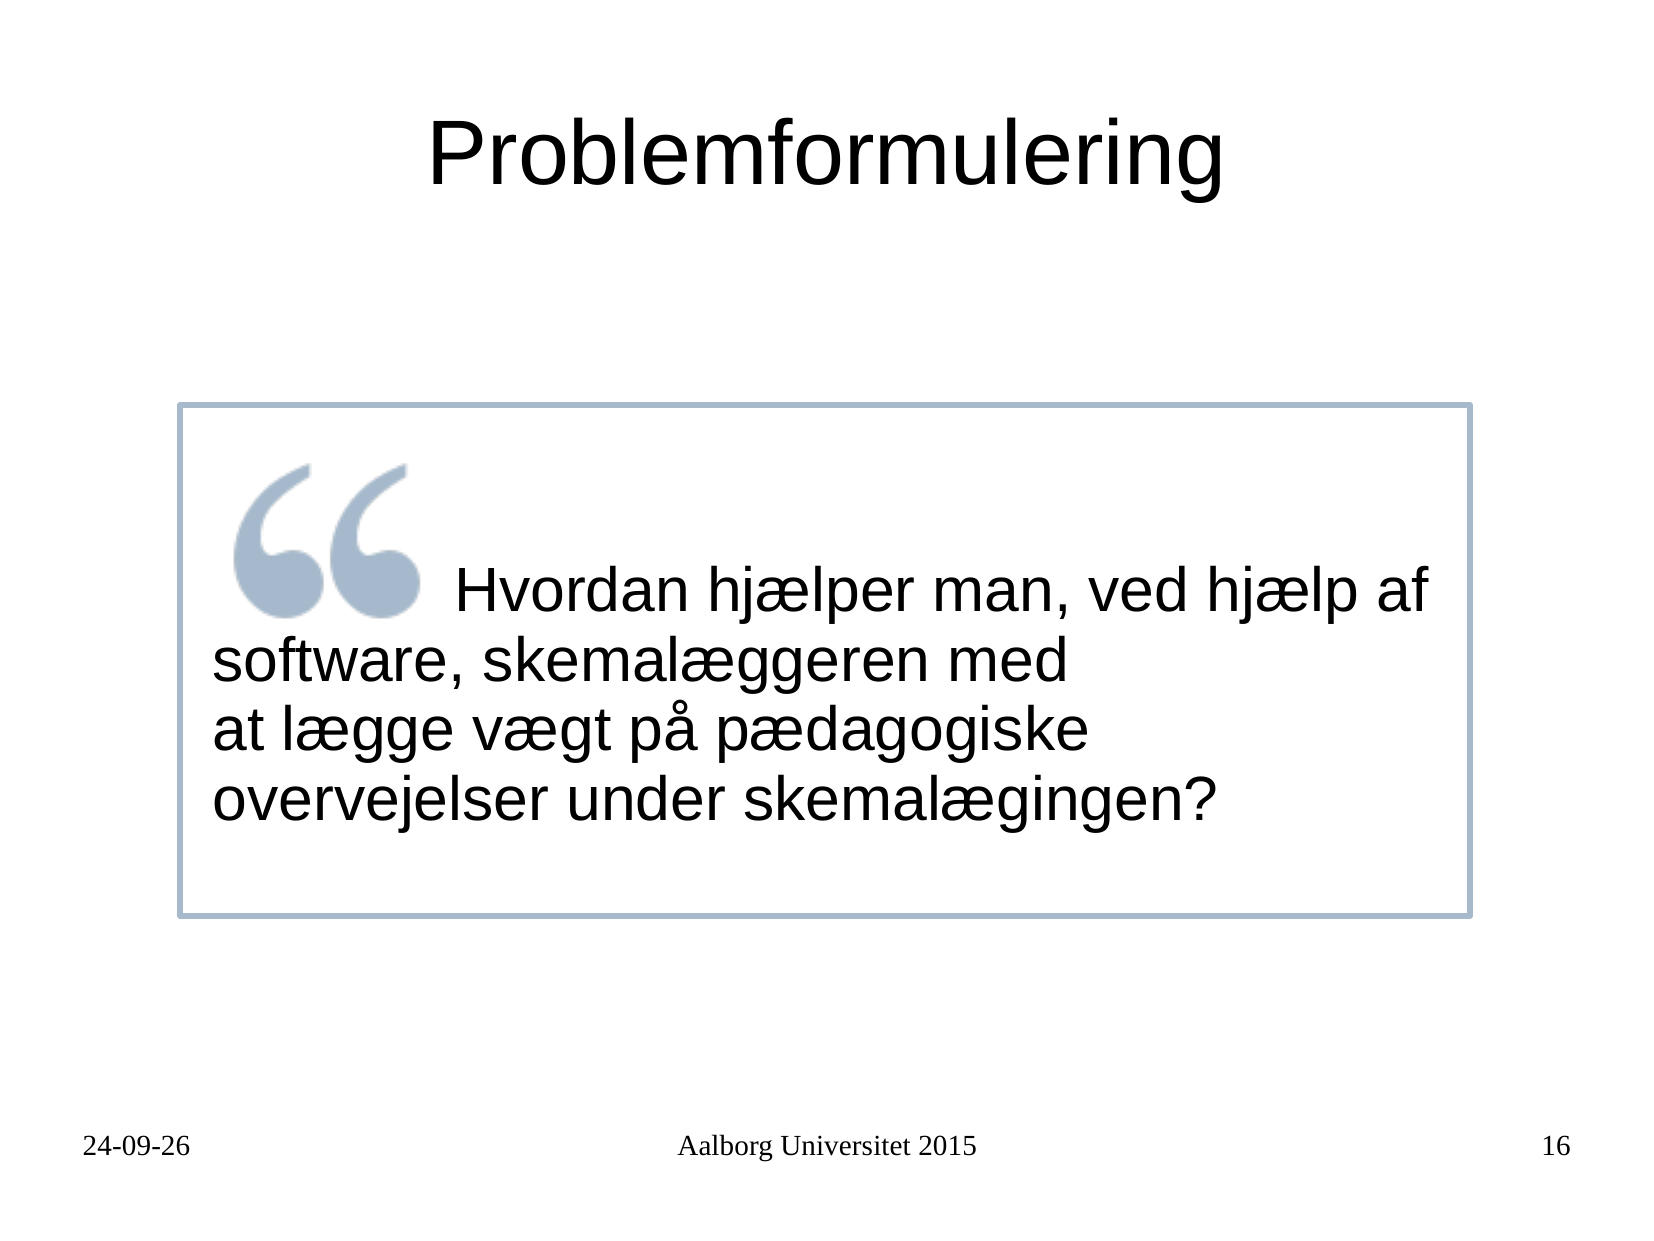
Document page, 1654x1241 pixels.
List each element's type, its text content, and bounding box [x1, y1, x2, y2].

title Problemformulering [82, 49, 1571, 257]
text_box Hvordan hjælper man, ved hjælp af software, skemalæggeren med at lægge vægt på pædagogiske overvejelser under skemalægingen? [180, 405, 1471, 916]
